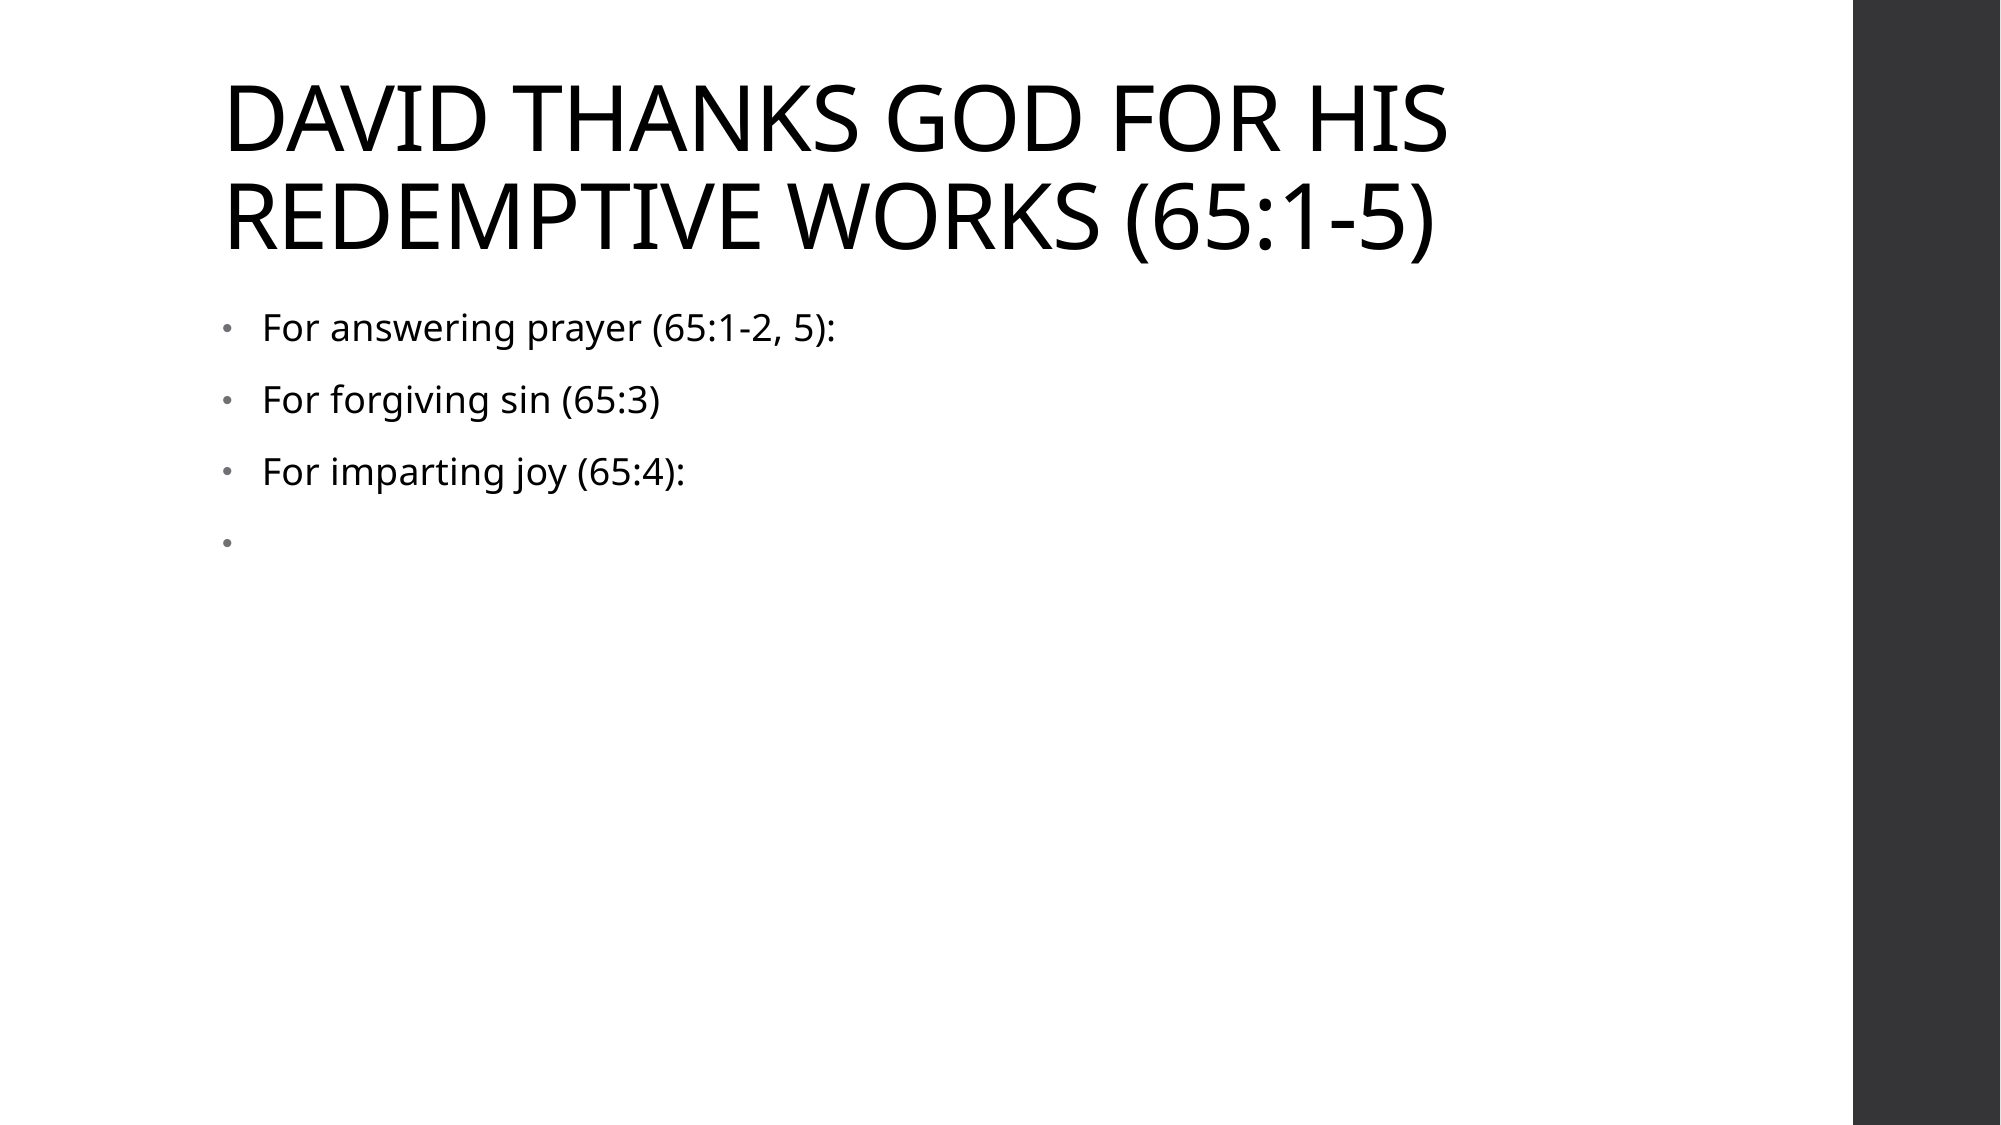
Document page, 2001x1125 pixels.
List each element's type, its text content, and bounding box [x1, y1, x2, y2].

title DAVID THANKS GOD FOR HIS REDEMPTIVE WORKS (65:1-5) [206, 60, 1797, 278]
list For answering prayer (65:1-2, 5): For forgiving sin (65:3) For imparting joy (65:4): [206, 299, 1617, 1014]
